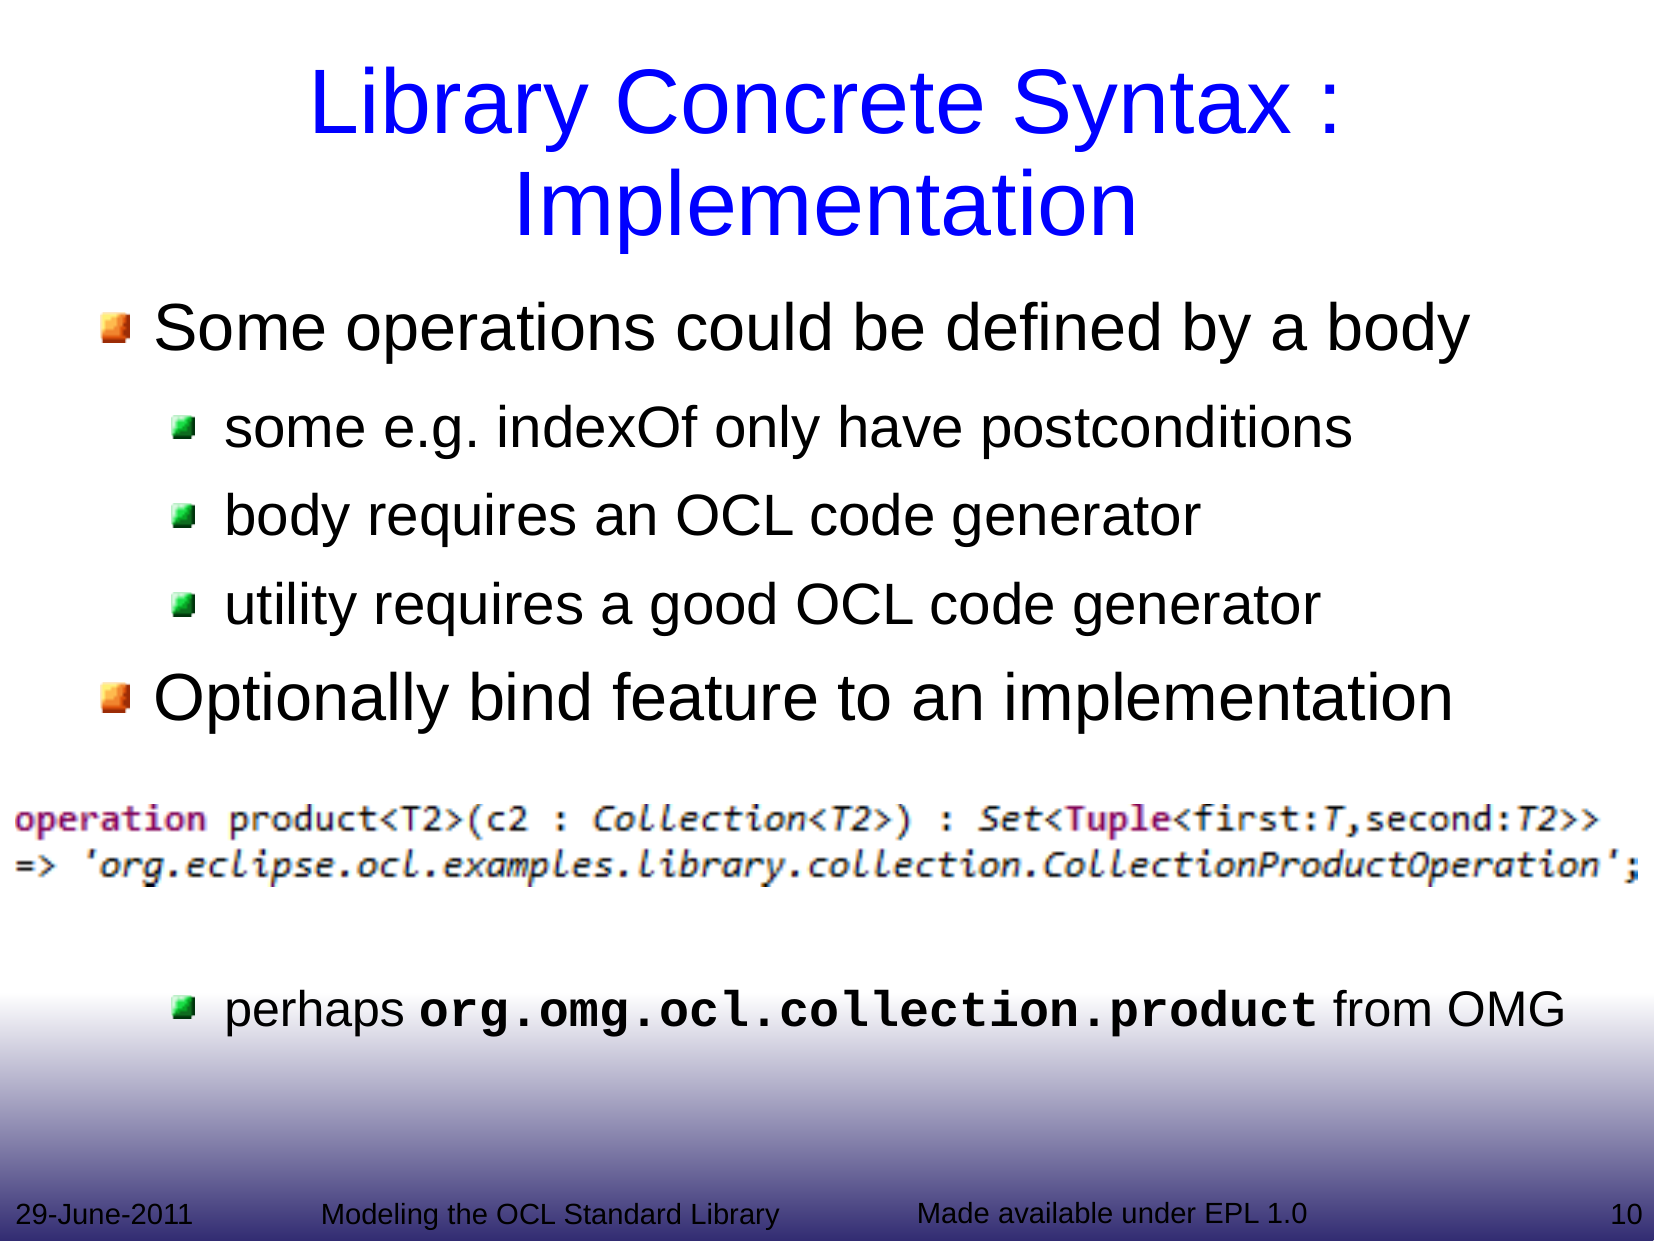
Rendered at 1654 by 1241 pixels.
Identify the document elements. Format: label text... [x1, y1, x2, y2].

title Library Concrete Syntax : Implementation [82, 49, 1571, 257]
list Some operations could be defined by a body some e.g. indexOf only have postconditions body requires an OCL code generator utility requires a good OCL code generator Optionally bind feature to an implementation perhaps org.omg.ocl.collection.product from OMG [82, 290, 1571, 804]
picture [15, 804, 1638, 887]
list Some operations could be defined by a body some e.g. indexOf only have postconditions body requires an OCL code generator utility requires a good OCL code generator Optionally bind feature to an implementation perhaps org.omg.ocl.collection.product from OMG [82, 887, 1571, 1040]
